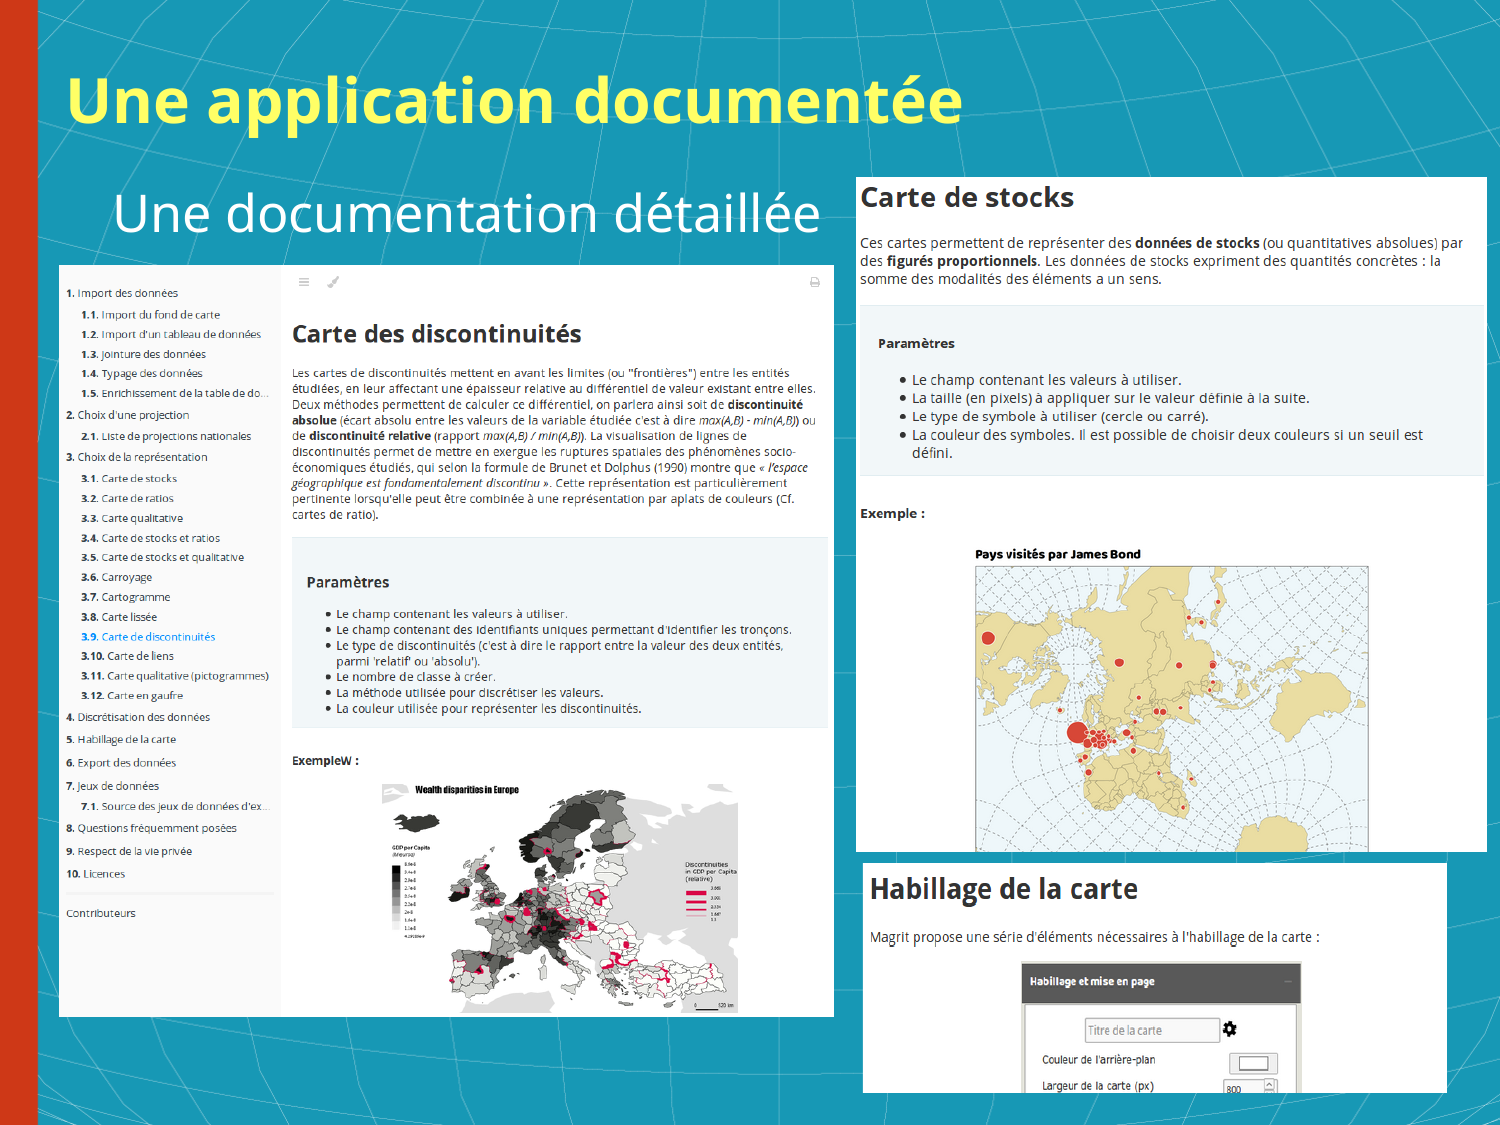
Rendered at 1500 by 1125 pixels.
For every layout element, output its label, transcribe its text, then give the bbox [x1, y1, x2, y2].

picture [0, 0, 1500, 1125]
title Une application documentée [65, 20, 1477, 177]
list Une documentation détaillée [0, 177, 856, 830]
